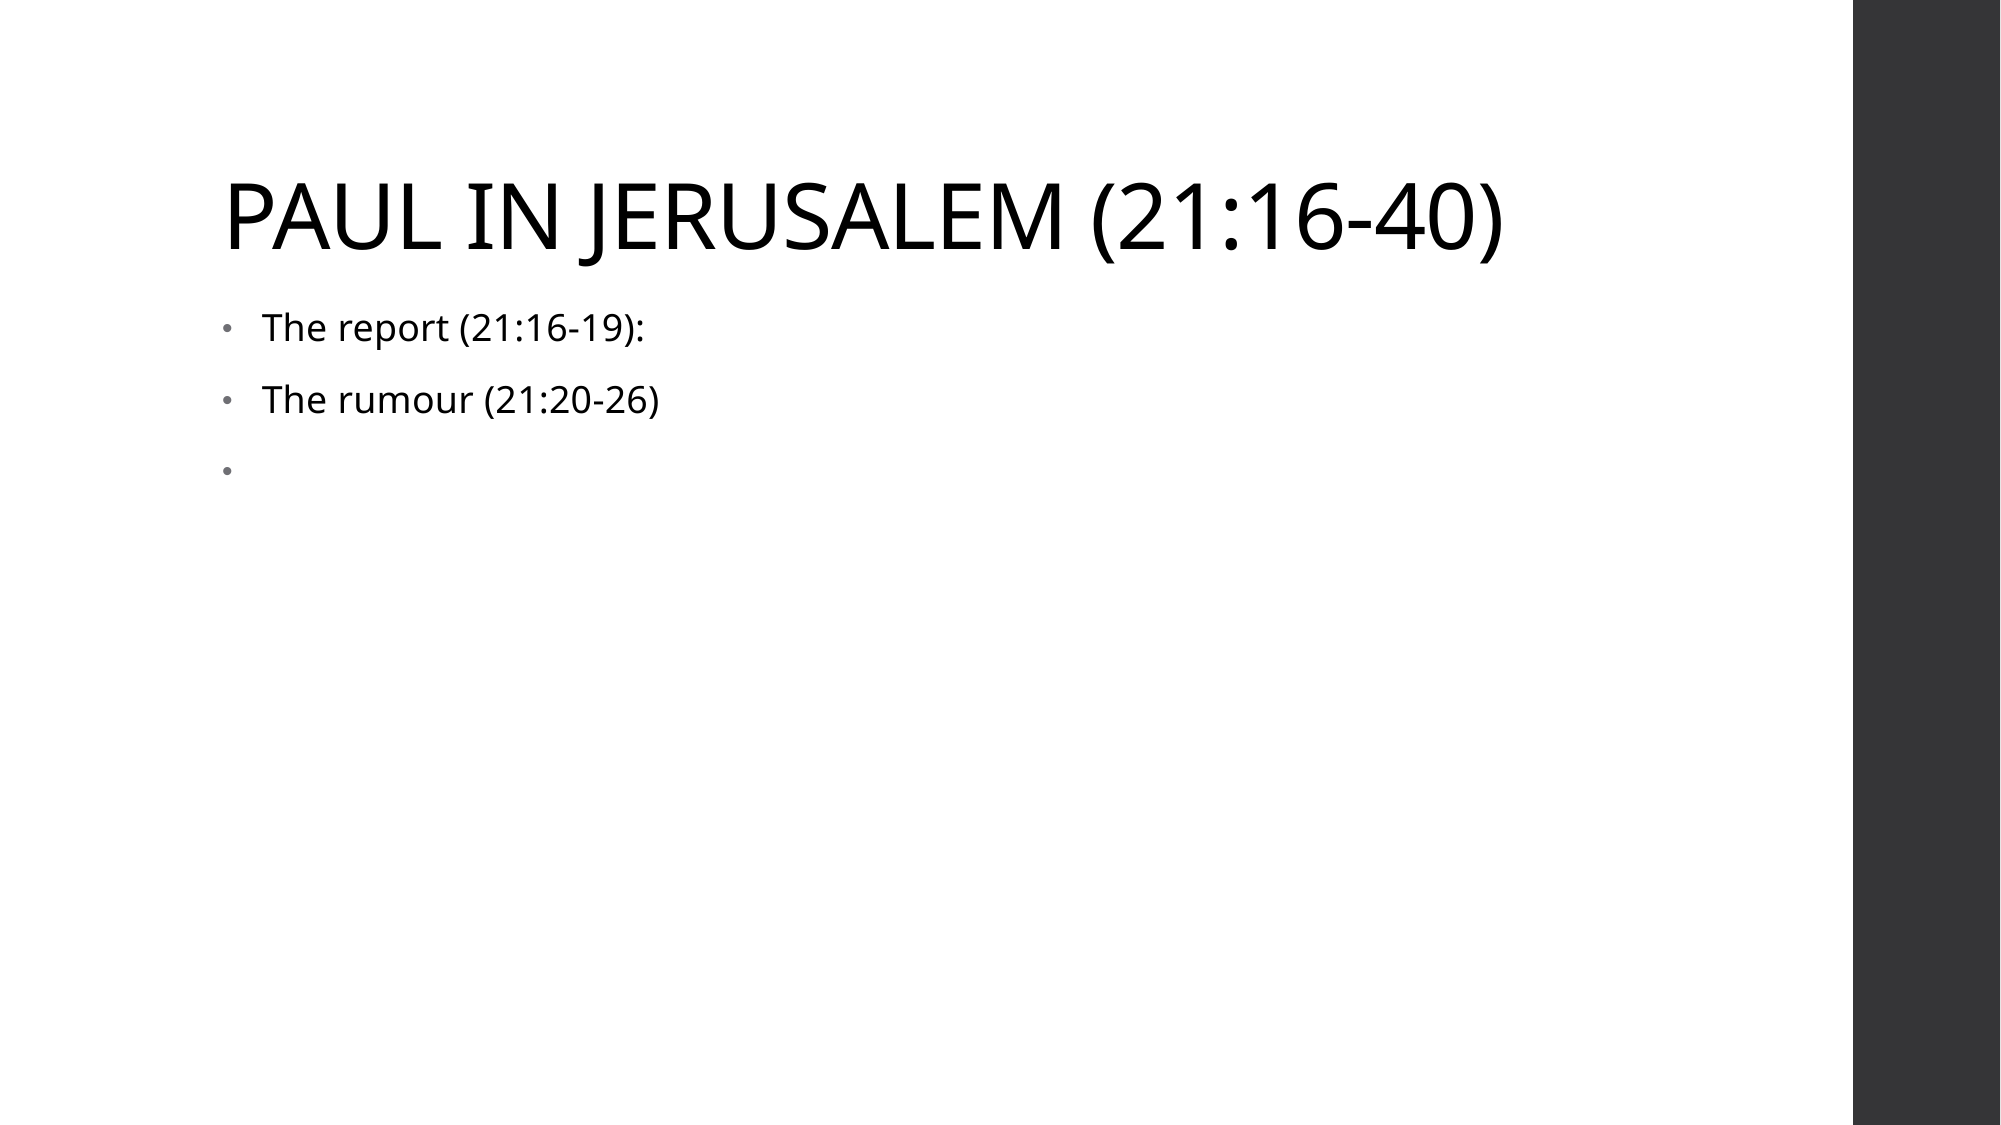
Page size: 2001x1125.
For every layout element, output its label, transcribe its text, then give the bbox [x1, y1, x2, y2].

title PAUL IN JERUSALEM (21:16-40) [206, 60, 1797, 278]
list The report (21:16-19): The rumour (21:20-26) [206, 299, 1617, 1014]
